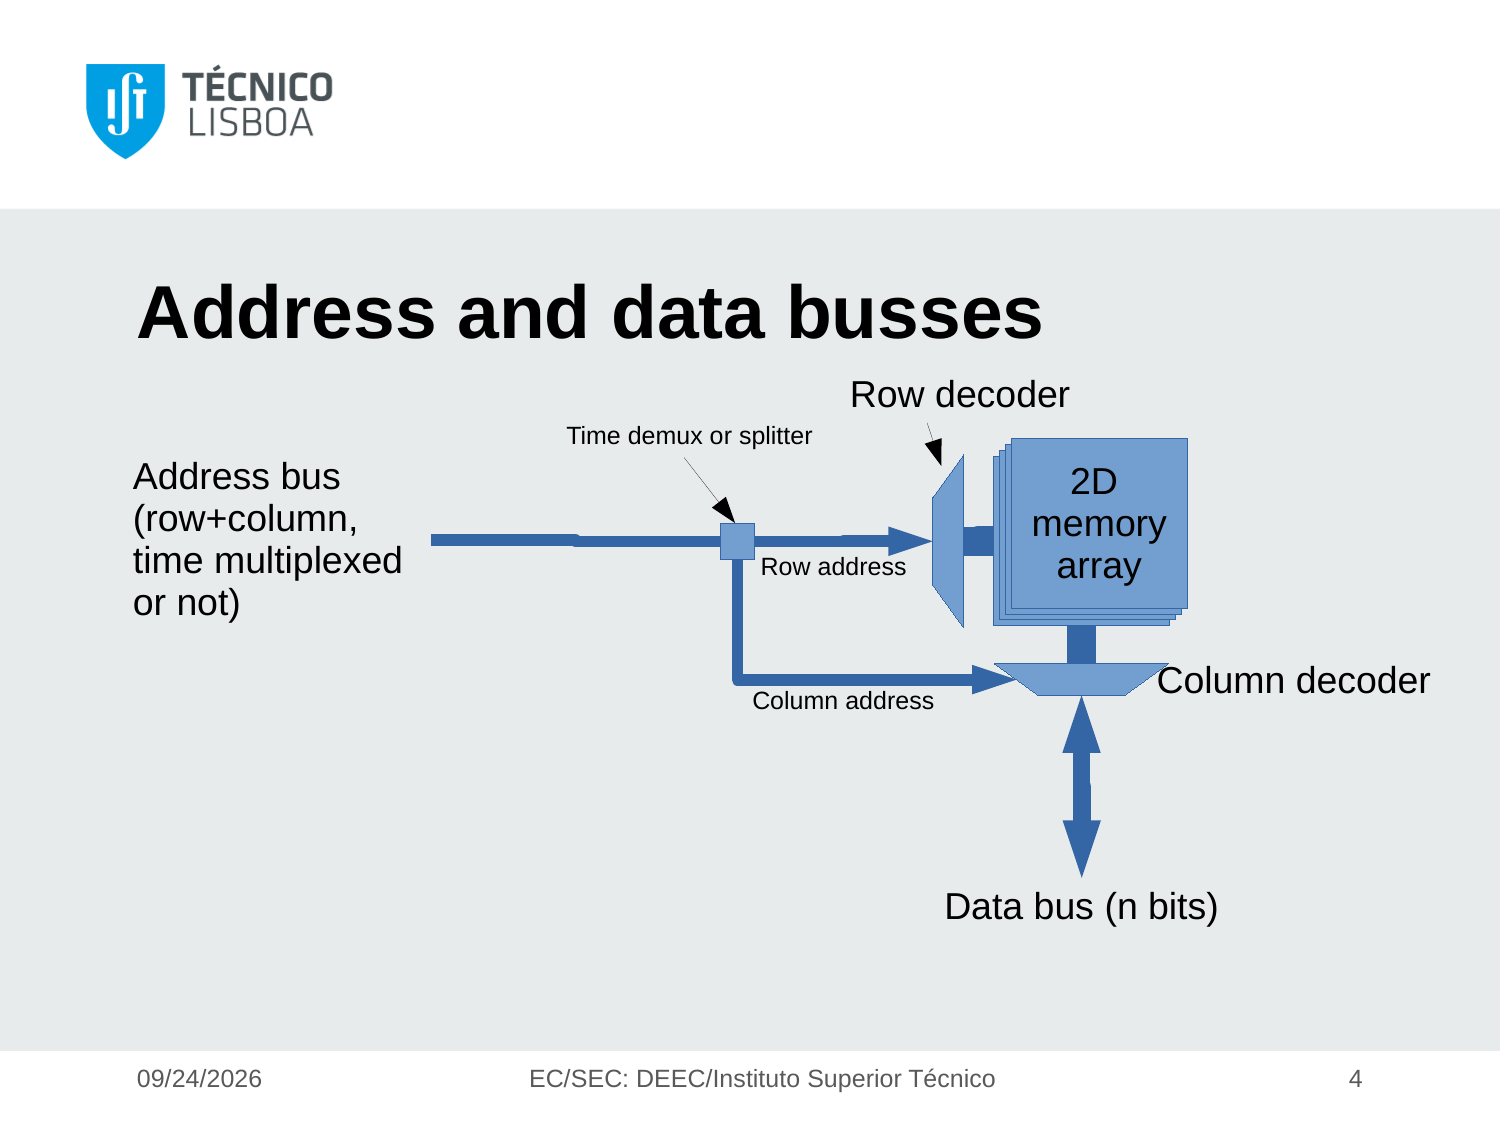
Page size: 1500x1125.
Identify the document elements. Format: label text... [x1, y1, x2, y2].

footer EC/SEC: DEEC/Instituto Superior Técnico [512, 1052, 1021, 1103]
slide_number <number> [1077, 1052, 1378, 1103]
text_box Row decoder [835, 365, 1086, 423]
slide_number 12/15/2020 [121, 1052, 425, 1103]
text_box [720, 523, 755, 560]
text_box Row address [745, 545, 922, 588]
text_box Column decoder [1141, 652, 1457, 710]
text_box Address bus (row+column, time multiplexed or not) [118, 448, 431, 632]
text_box Data bus (n bits) [929, 877, 1234, 935]
text_box 2D memory array [1011, 438, 1188, 609]
picture [0, 0, 1500, 1125]
text_box Time demux or splitter [551, 414, 836, 458]
text_box 2D memory array [1005, 444, 1182, 615]
text_box 2D memory array [999, 450, 1176, 620]
text_box [994, 663, 1141, 696]
text_box 2D memory array [993, 456, 1170, 626]
text_box [932, 454, 964, 628]
text_box Column address [737, 679, 950, 723]
title Address and data busses [121, 237, 1378, 381]
